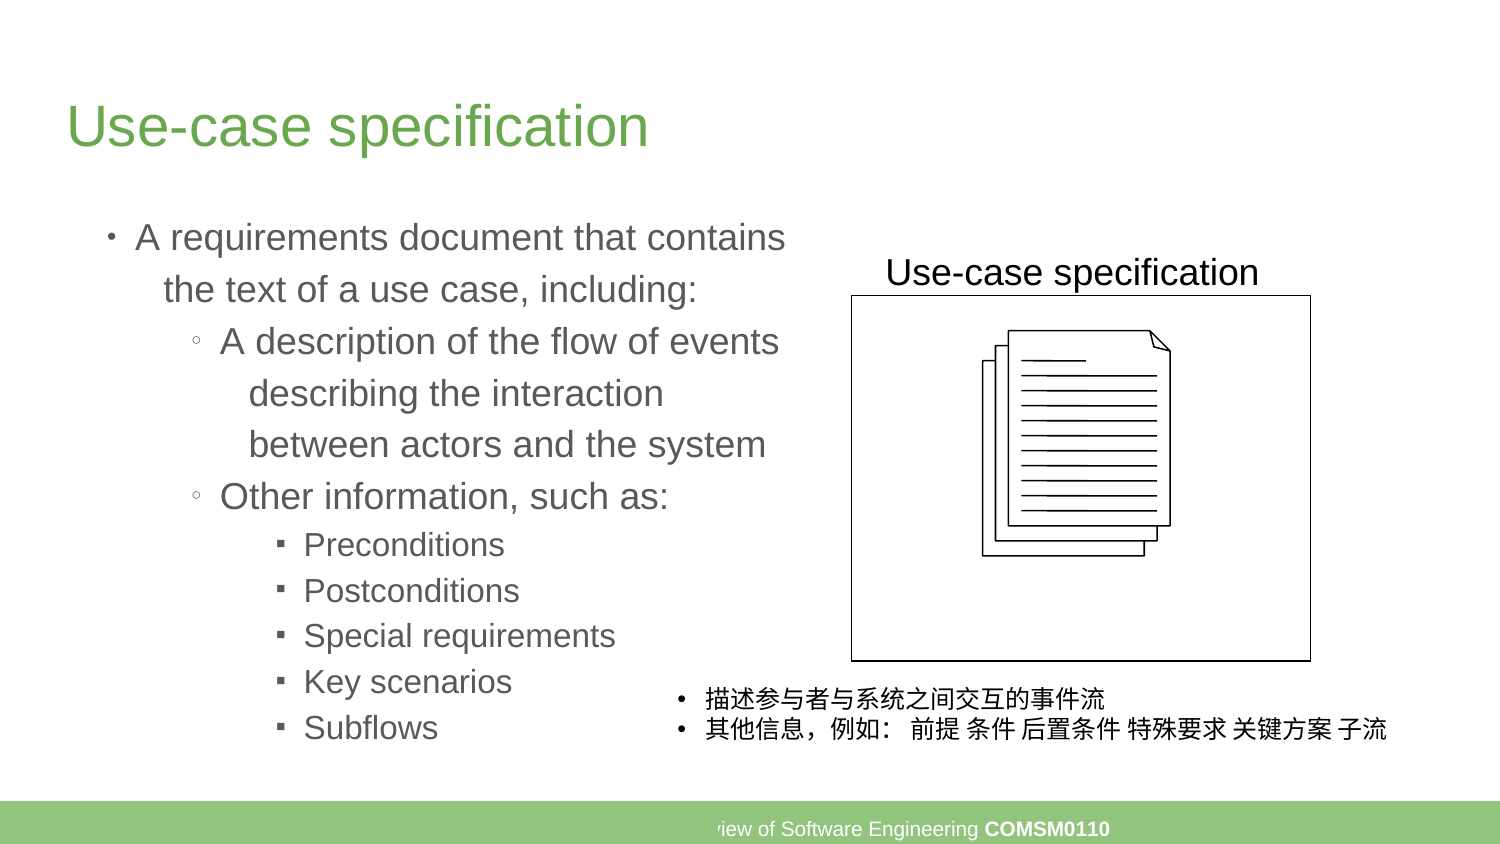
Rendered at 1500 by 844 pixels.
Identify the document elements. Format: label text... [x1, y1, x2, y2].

list A requirements document that contains the text of a use case, including: A description of the flow of events describing the interaction between actors and the system Other information, such as: Preconditions Postconditions Special requirements Key scenarios Subflows [91, 191, 816, 791]
text_box Use-case specification [870, 240, 1302, 295]
text_box [982, 330, 1171, 556]
text_box 描述参与者与系统之间交互的事件流 其他信息，例如： 前提 条件 后置条件 特殊要求 关键方案 子流 [662, 676, 1449, 753]
title Use-case specification [51, 72, 1449, 167]
text_box Use-case specification [870, 296, 1302, 302]
